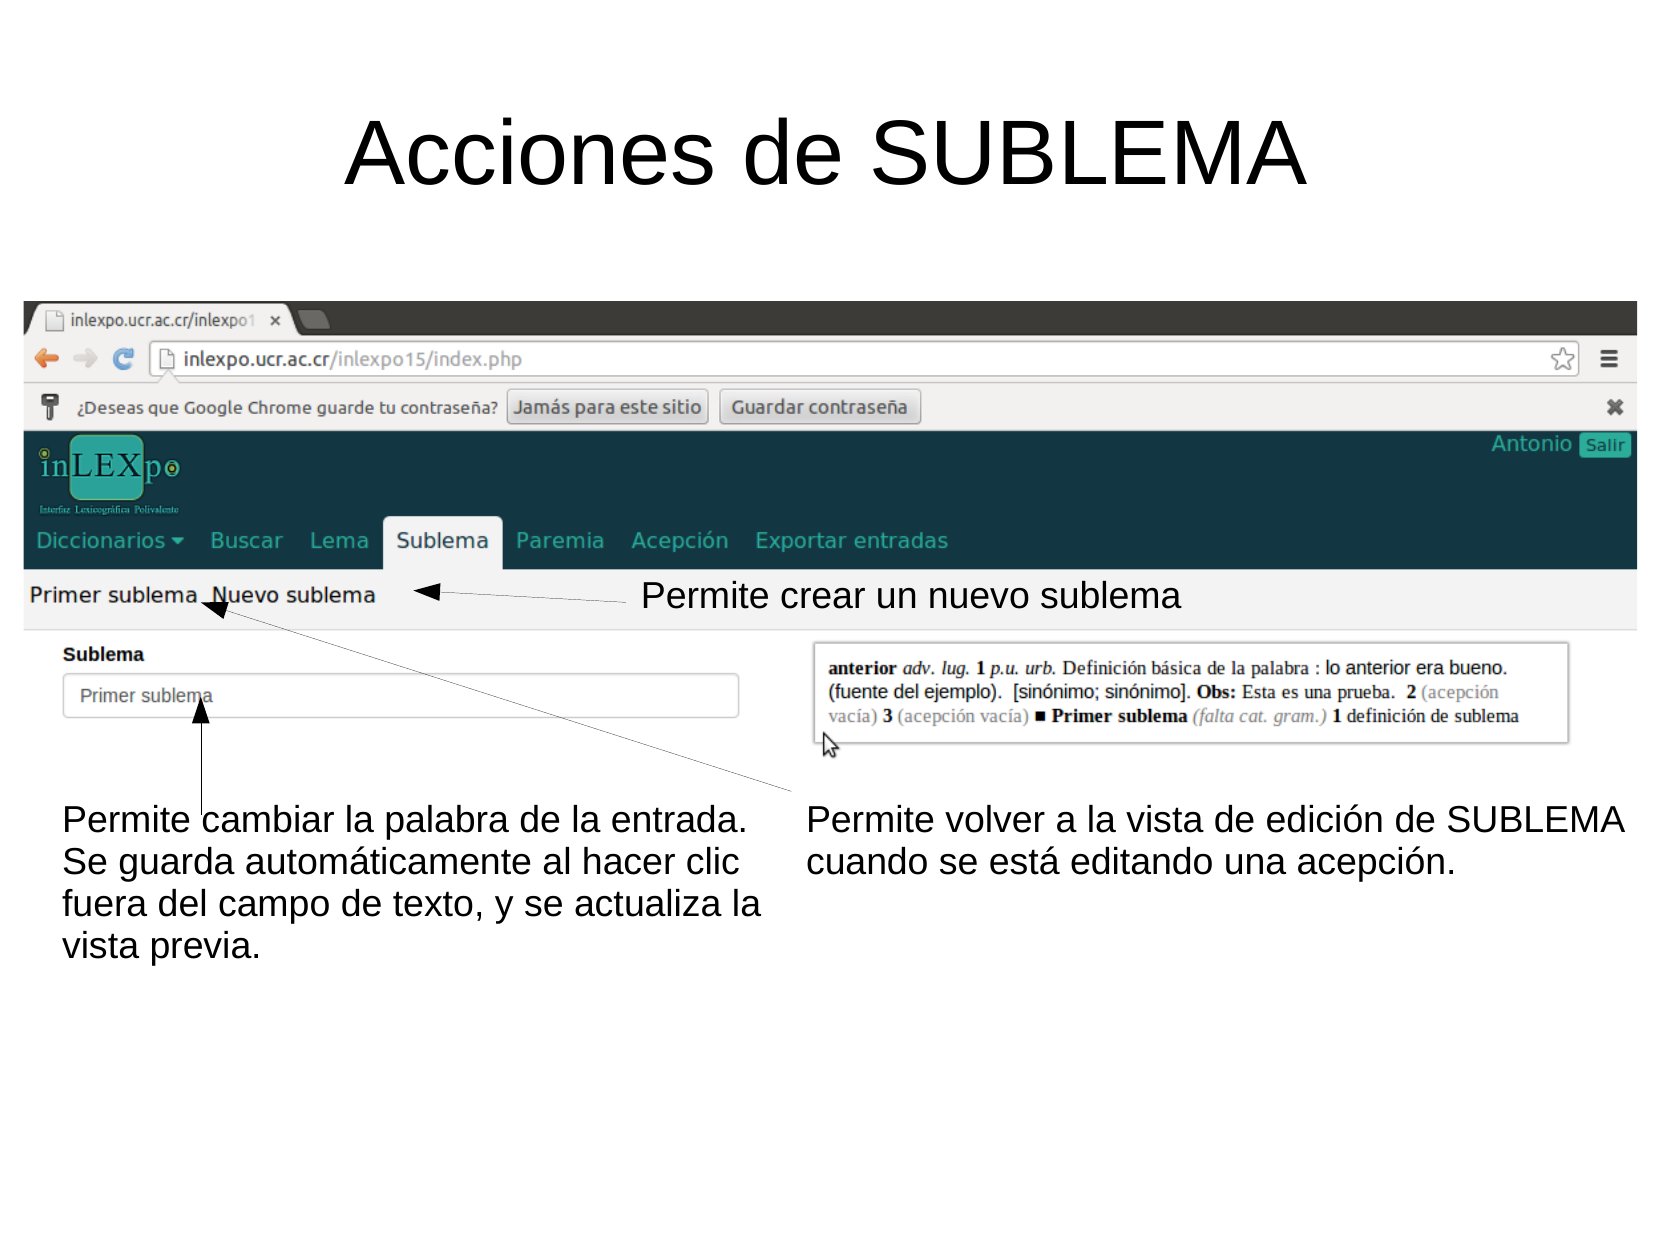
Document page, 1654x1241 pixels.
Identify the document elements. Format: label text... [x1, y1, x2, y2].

text_box [992, 566, 1004, 638]
text_box Permite crear un nuevo sublema [1004, 566, 1197, 624]
title Acciones de SUBLEMA [82, 49, 1571, 257]
text_box Permite volver a la vista de edición de SUBLEMA cuando se está editando una acepción. [791, 791, 1641, 891]
text_box Permite crear un nuevo sublema [625, 566, 992, 624]
text_box Permite cambiar la palabra de la entrada. Se guarda automáticamente al hacer clic fuera del campo de texto, y se actualiza la vista previa. [47, 791, 787, 975]
picture [23, 301, 1638, 1128]
